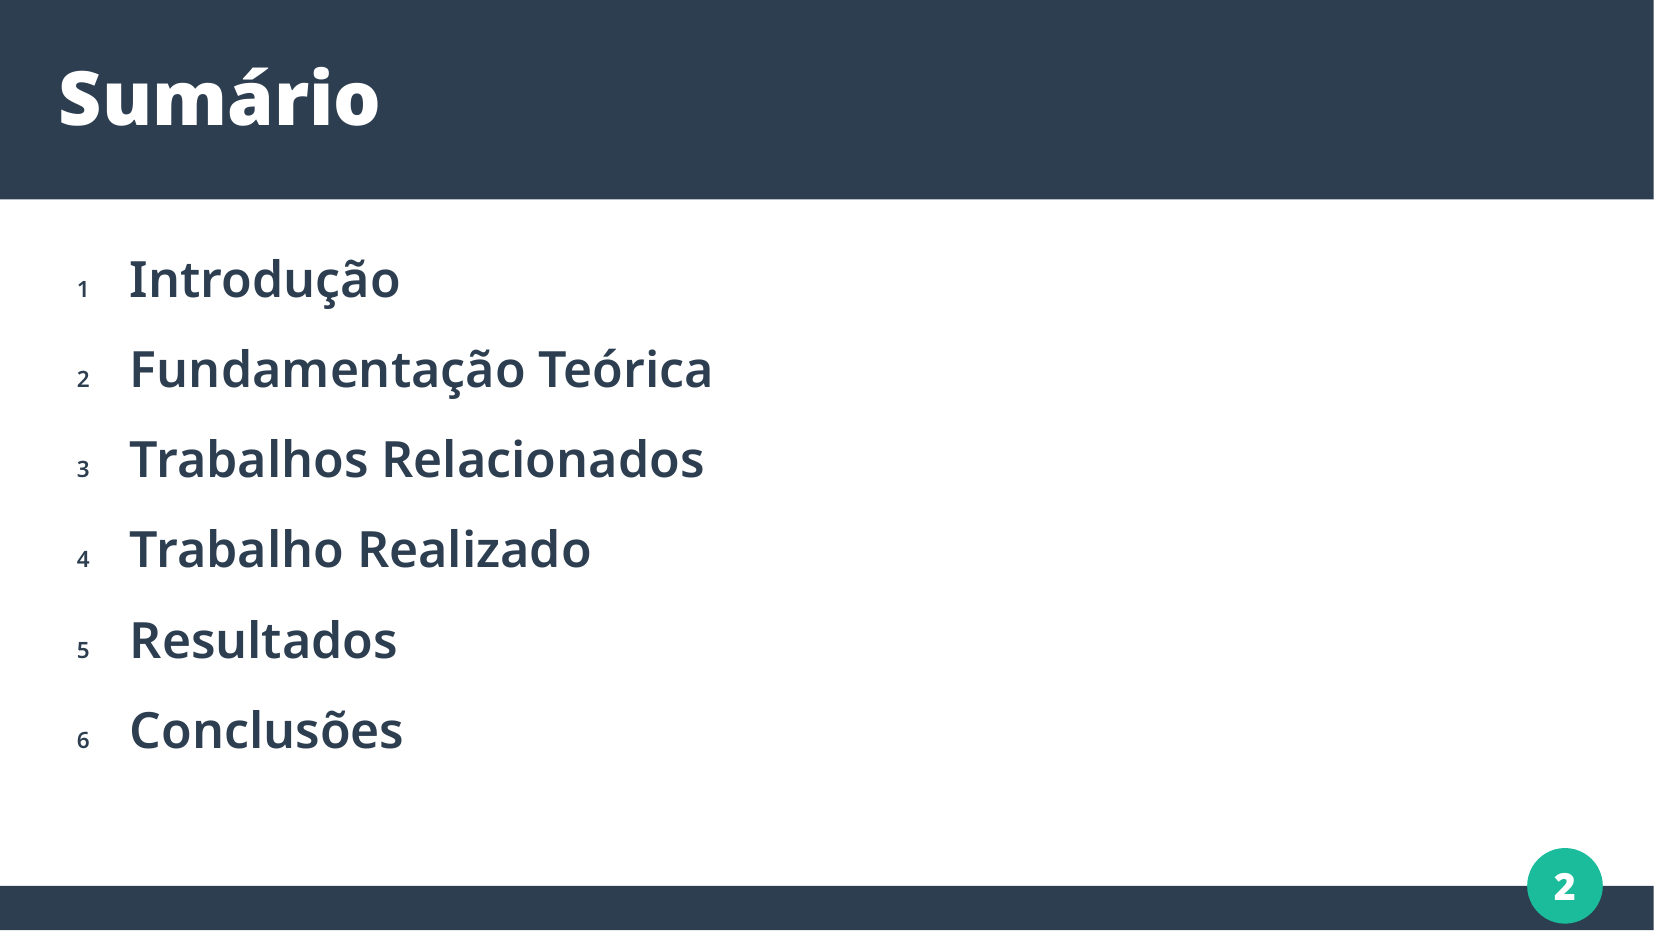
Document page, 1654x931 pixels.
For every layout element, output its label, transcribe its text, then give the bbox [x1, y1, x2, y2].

list Introdução Fundamentação Teórica Trabalhos Relacionados Trabalho Realizado Resultados Conclusões [59, 243, 1595, 864]
title Sumário [59, 37, 1595, 156]
